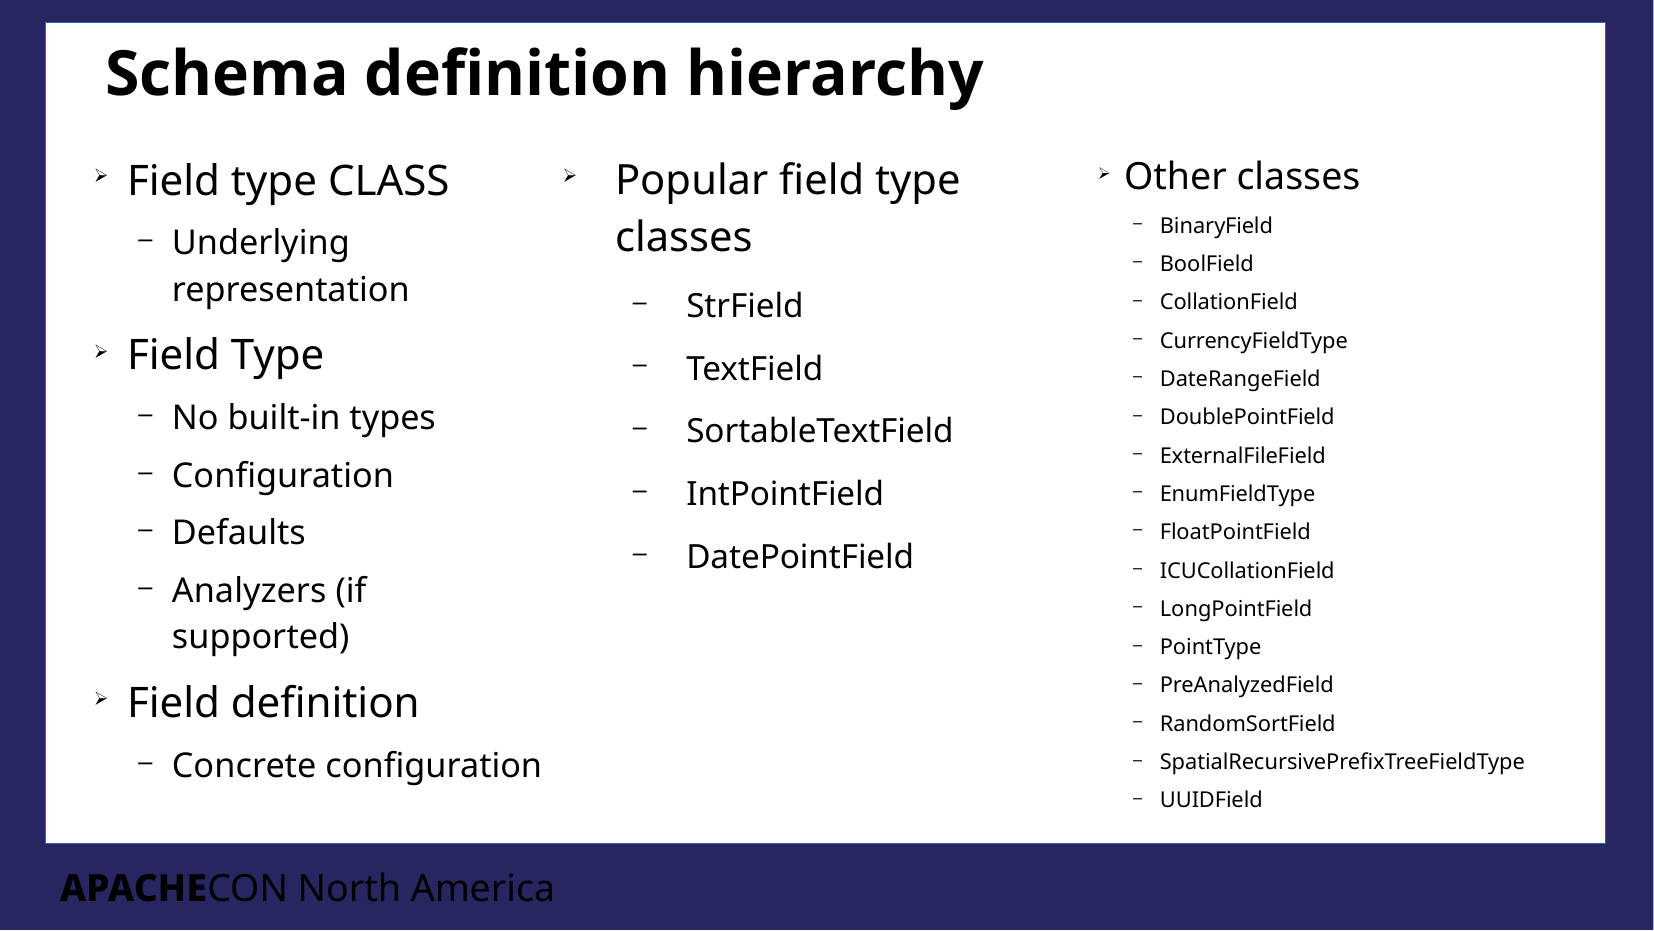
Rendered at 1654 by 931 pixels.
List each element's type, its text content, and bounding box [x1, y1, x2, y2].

list Popular field type classes StrField TextField SortableTextField IntPointField DatePointField [544, 150, 1066, 811]
title Schema definition hierarchy [105, 32, 1546, 110]
list Other classes BinaryField BoolField CollationField CurrencyFieldType DateRangeField DoublePointField ExternalFileField EnumFieldType FloatPointField ICUCollationField LongPointField PointType PreAnalyzedField RandomSortField SpatialRecursivePrefixTreeFieldType UUIDField [1088, 150, 1591, 826]
list Field type CLASS Underlying representation Field Type No built-in types Configuration Defaults Analyzers (if supported) Field definition Concrete configuration [82, 150, 544, 811]
